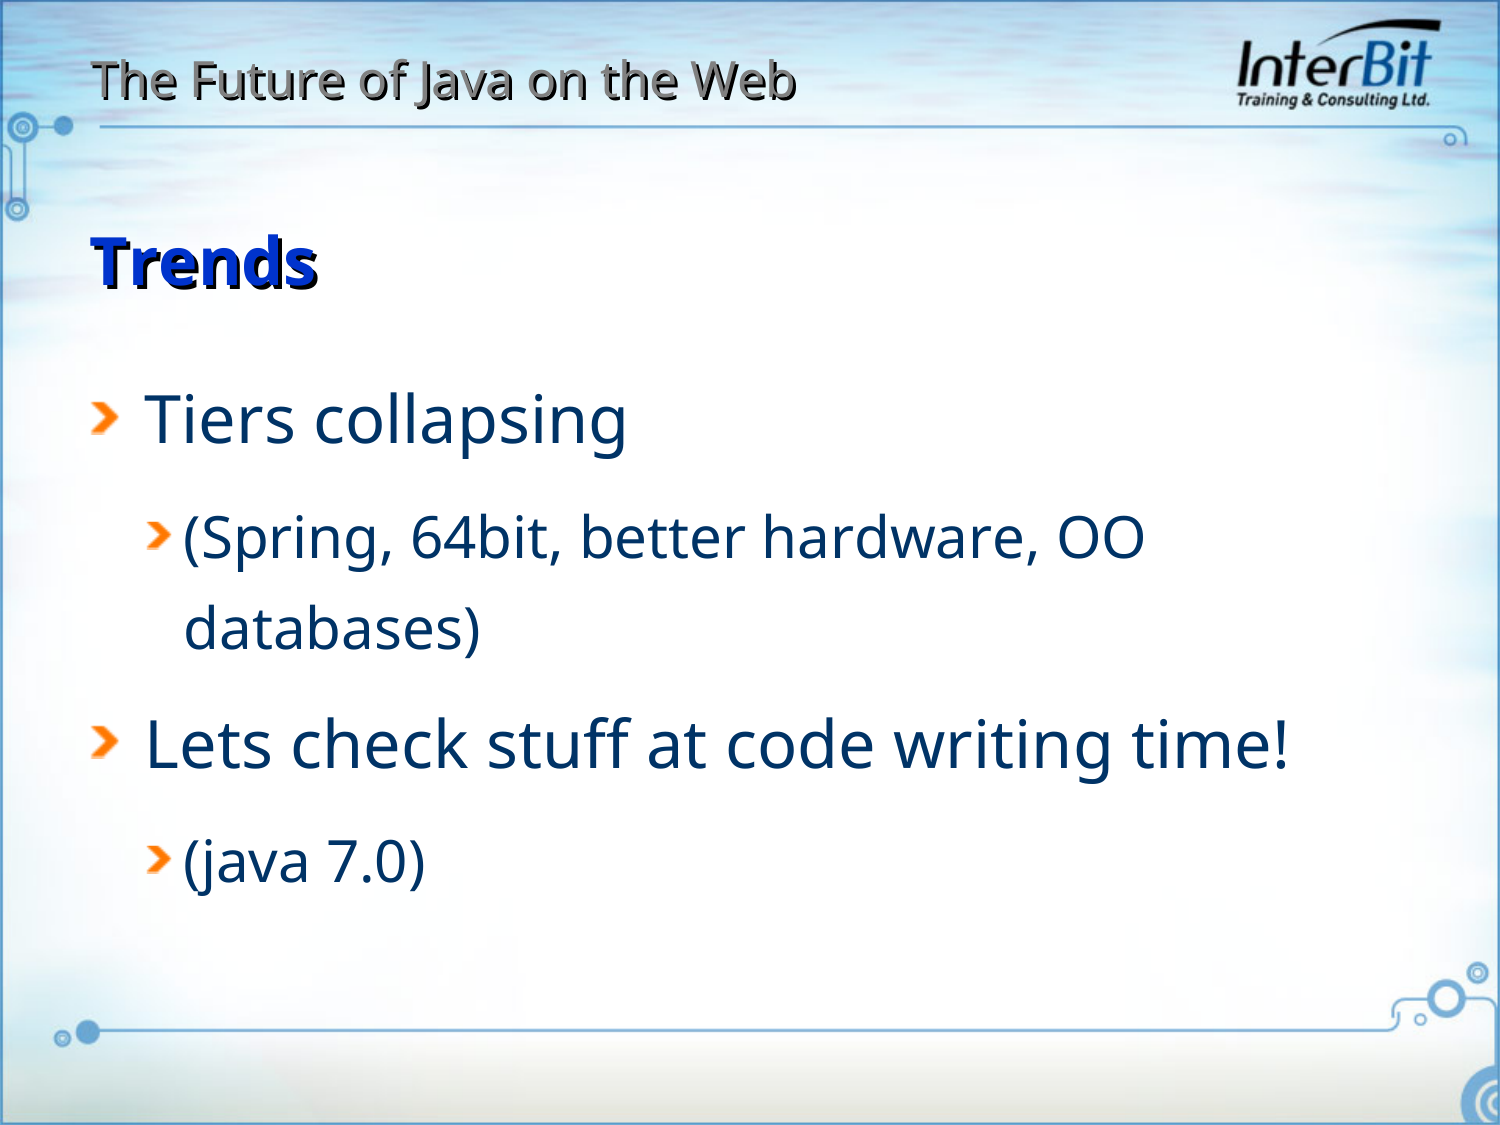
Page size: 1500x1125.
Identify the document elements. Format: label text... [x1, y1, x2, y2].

title The Future of Java on the Web [75, 14, 1425, 141]
list Trends Tiers collapsing (Spring, 64bit, better hardware, OO databases) Lets check stuff at code writing time! (java 7.0) [75, 187, 1426, 1038]
picture [0, 0, 1500, 1125]
